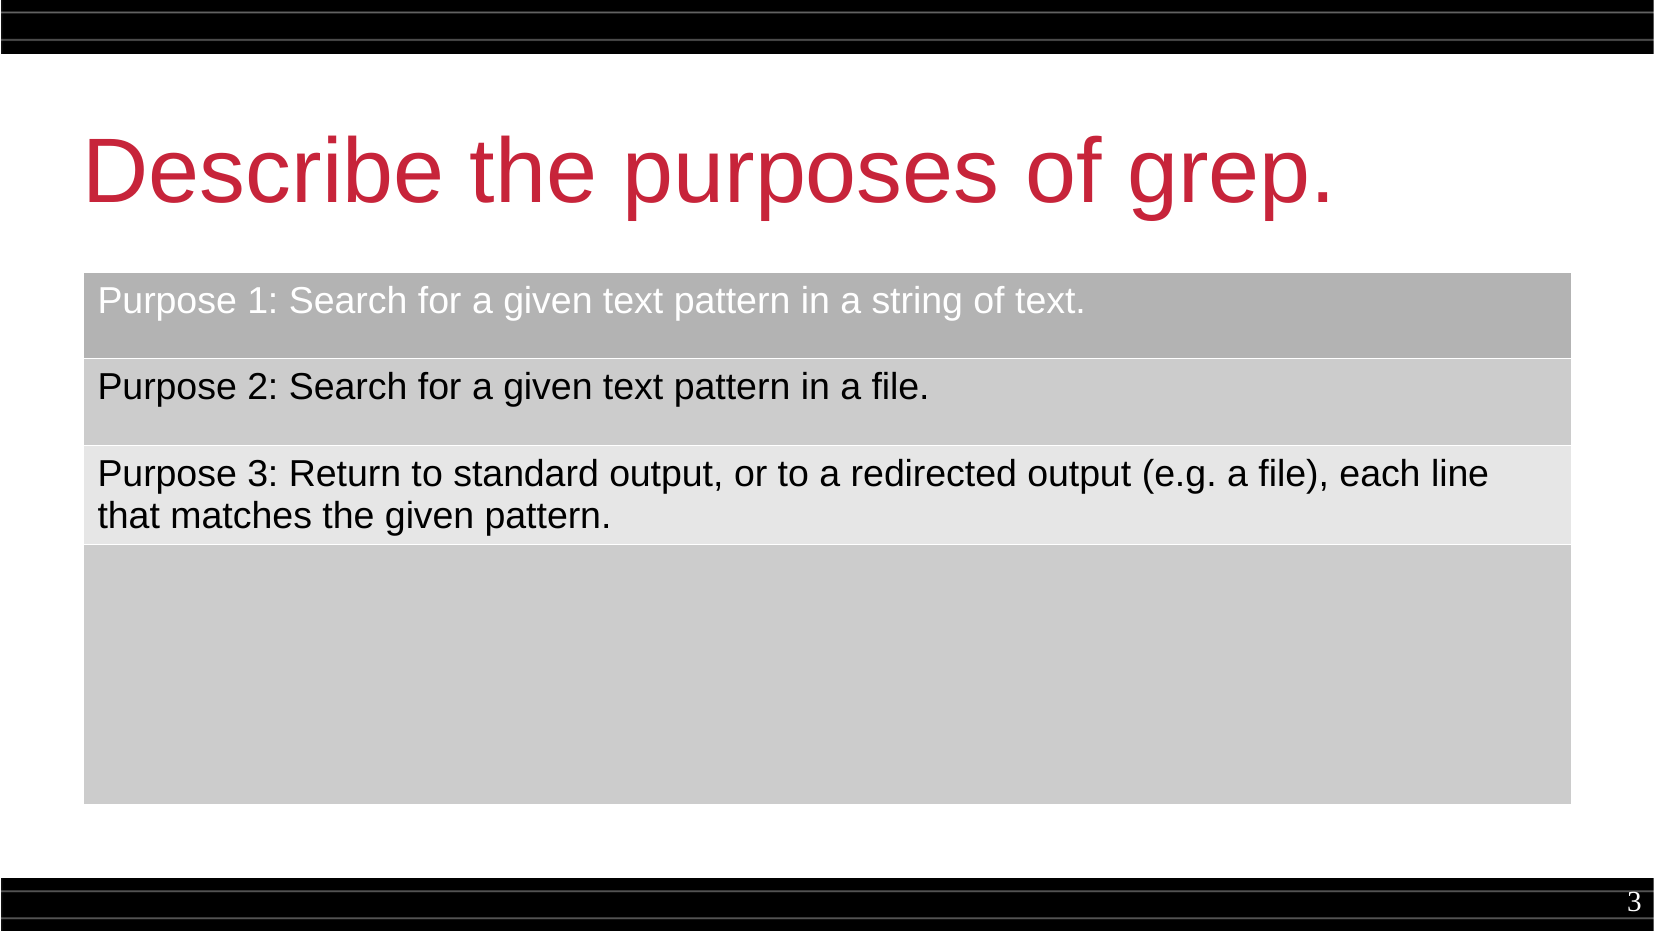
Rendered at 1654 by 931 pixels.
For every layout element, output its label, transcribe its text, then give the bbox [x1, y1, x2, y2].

table_cell Purpose 3: Return to standard output, or to a redirected output (e.g. a file), each line that matches the given pattern. [84, 446, 1571, 544]
picture [1, 878, 1654, 931]
title Describe the purposes of grep. [82, 92, 1571, 249]
picture [1, 0, 1654, 54]
table_cell Purpose 2: Search for a given text pattern in a file. [84, 359, 1571, 445]
table_header Purpose 1: Search for a given text pattern in a string of text. [84, 273, 1571, 358]
table_cell [84, 545, 1571, 804]
